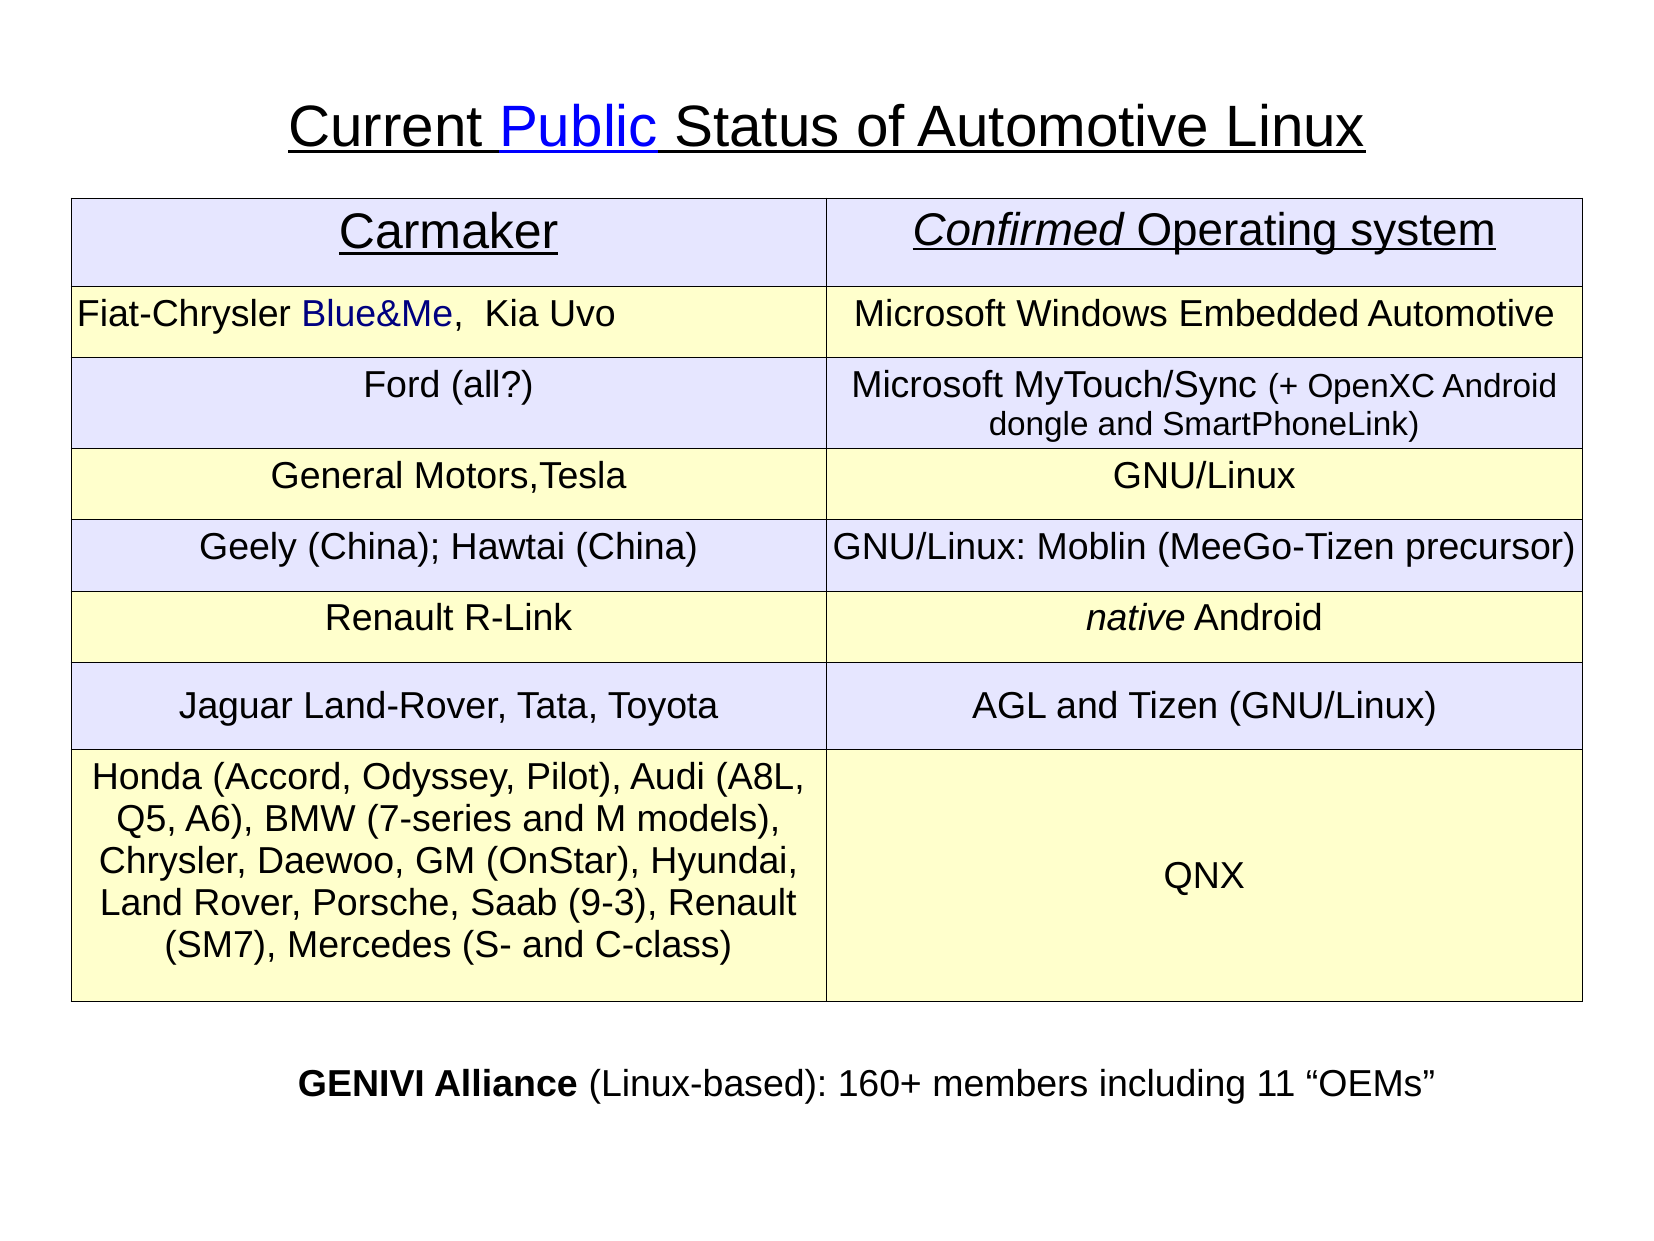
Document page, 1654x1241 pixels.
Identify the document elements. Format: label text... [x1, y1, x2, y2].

table_cell QNX [827, 750, 1582, 1001]
table_cell native Android [827, 592, 1582, 662]
text_box GENIVI Alliance (Linux-based): 160+ members including 11 “OEMs” [283, 1033, 1452, 1091]
text_box Current Public Status of Automotive Linux [273, 86, 1382, 167]
table_cell AGL and Tizen (GNU/Linux) [827, 663, 1582, 749]
table_cell GNU/Linux: Moblin (MeeGo-Tizen precursor) [827, 520, 1582, 591]
table_cell Fiat-Chrysler Blue&Me, Kia Uvo [72, 287, 826, 357]
table_cell GNU/Linux [827, 449, 1582, 519]
table_cell Ford (all?) [72, 358, 826, 448]
table_cell Jaguar Land-Rover, Tata, Toyota [72, 663, 826, 749]
table_header Carmaker [72, 199, 826, 286]
table_cell Geely (China); Hawtai (China) [72, 520, 826, 591]
table_cell Honda (Accord, Odyssey, Pilot), Audi (A8L, Q5, A6), BMW (7-series and M models), Chrysler, Daewoo, GM (OnStar), Hyundai, Land Rover, Porsche, Saab (9-3), Renault (SM7), Mercedes (S- and C-class) [72, 750, 826, 1001]
table_cell Microsoft Windows Embedded Automotive [827, 287, 1582, 357]
table_cell General Motors,Tesla [72, 449, 826, 519]
table_header Confirmed Operating system [827, 199, 1582, 286]
table_cell Microsoft MyTouch/Sync (+ OpenXC Android dongle and SmartPhoneLink) [827, 358, 1582, 448]
table_cell Renault R-Link [72, 592, 826, 662]
